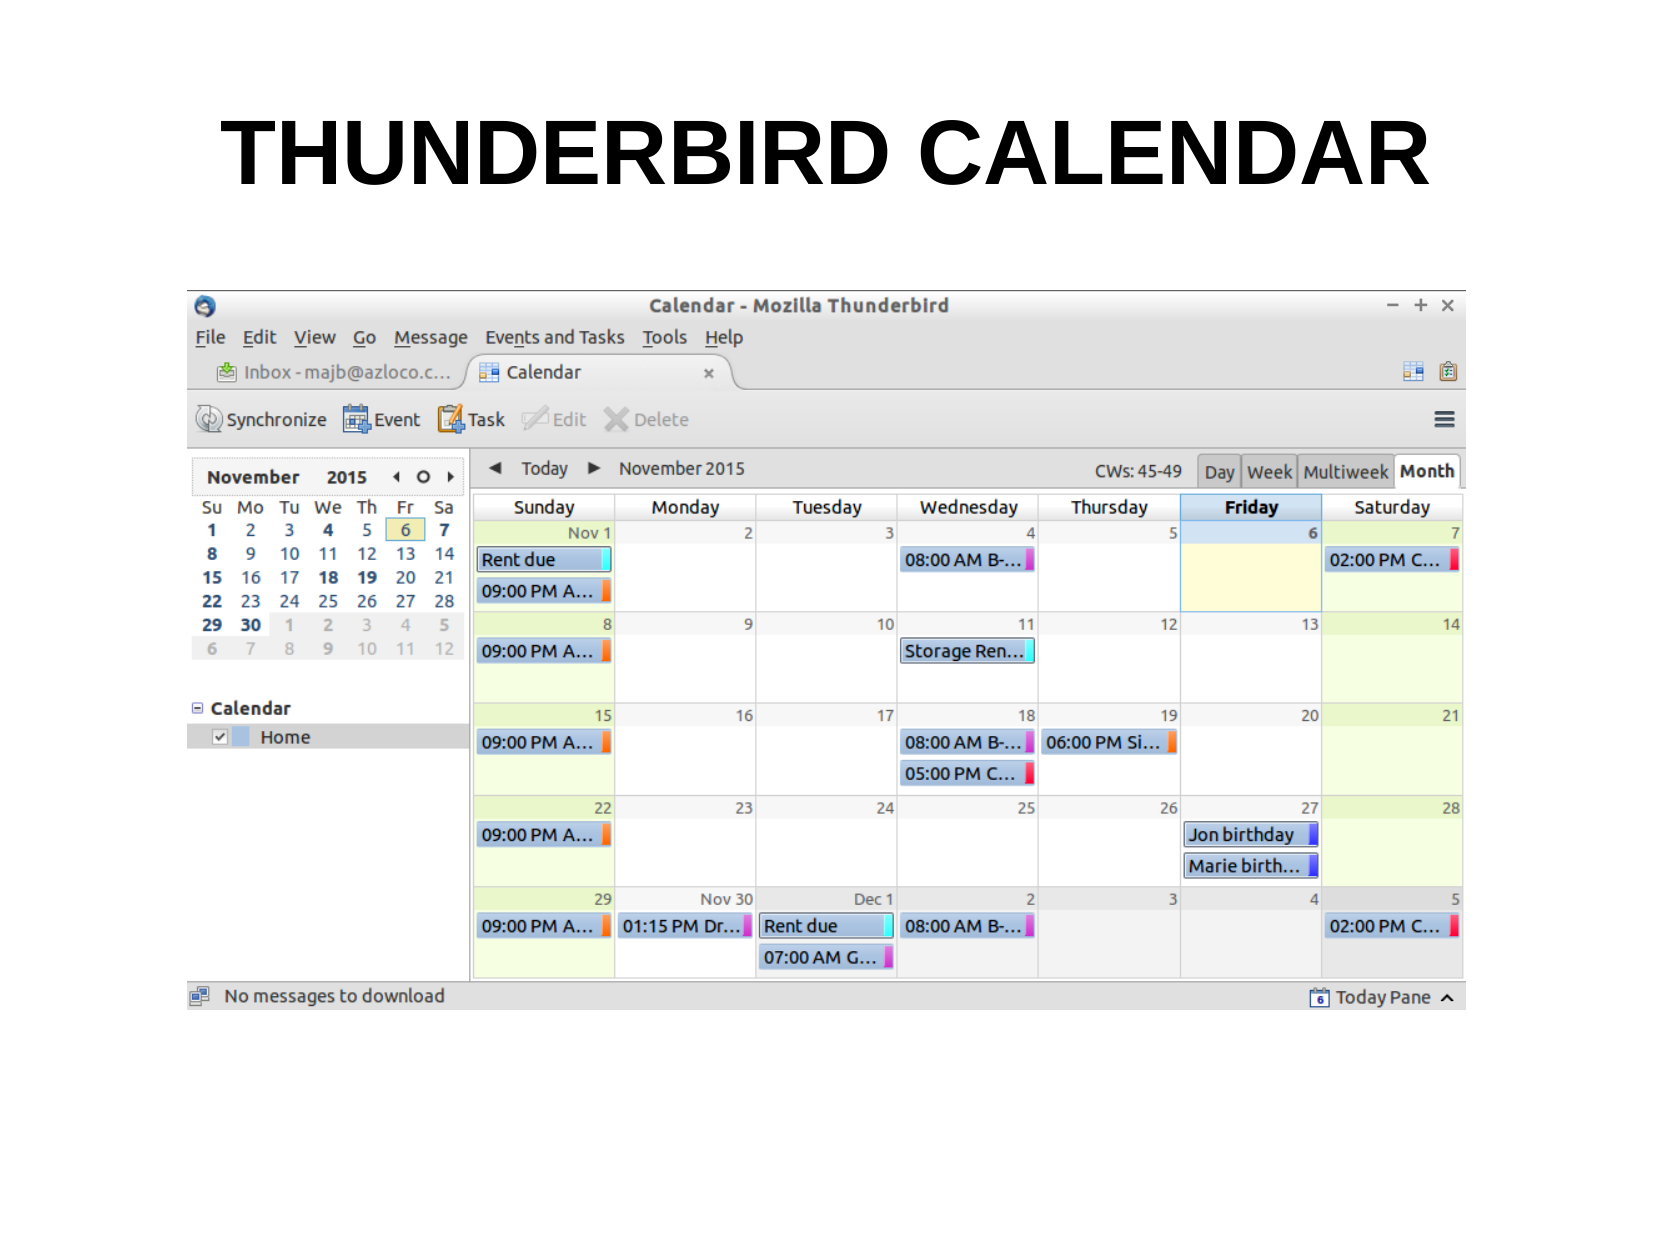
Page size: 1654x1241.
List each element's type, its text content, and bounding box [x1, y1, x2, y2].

picture [187, 290, 1466, 1010]
title THUNDERBIRD CALENDAR [82, 49, 1571, 257]
